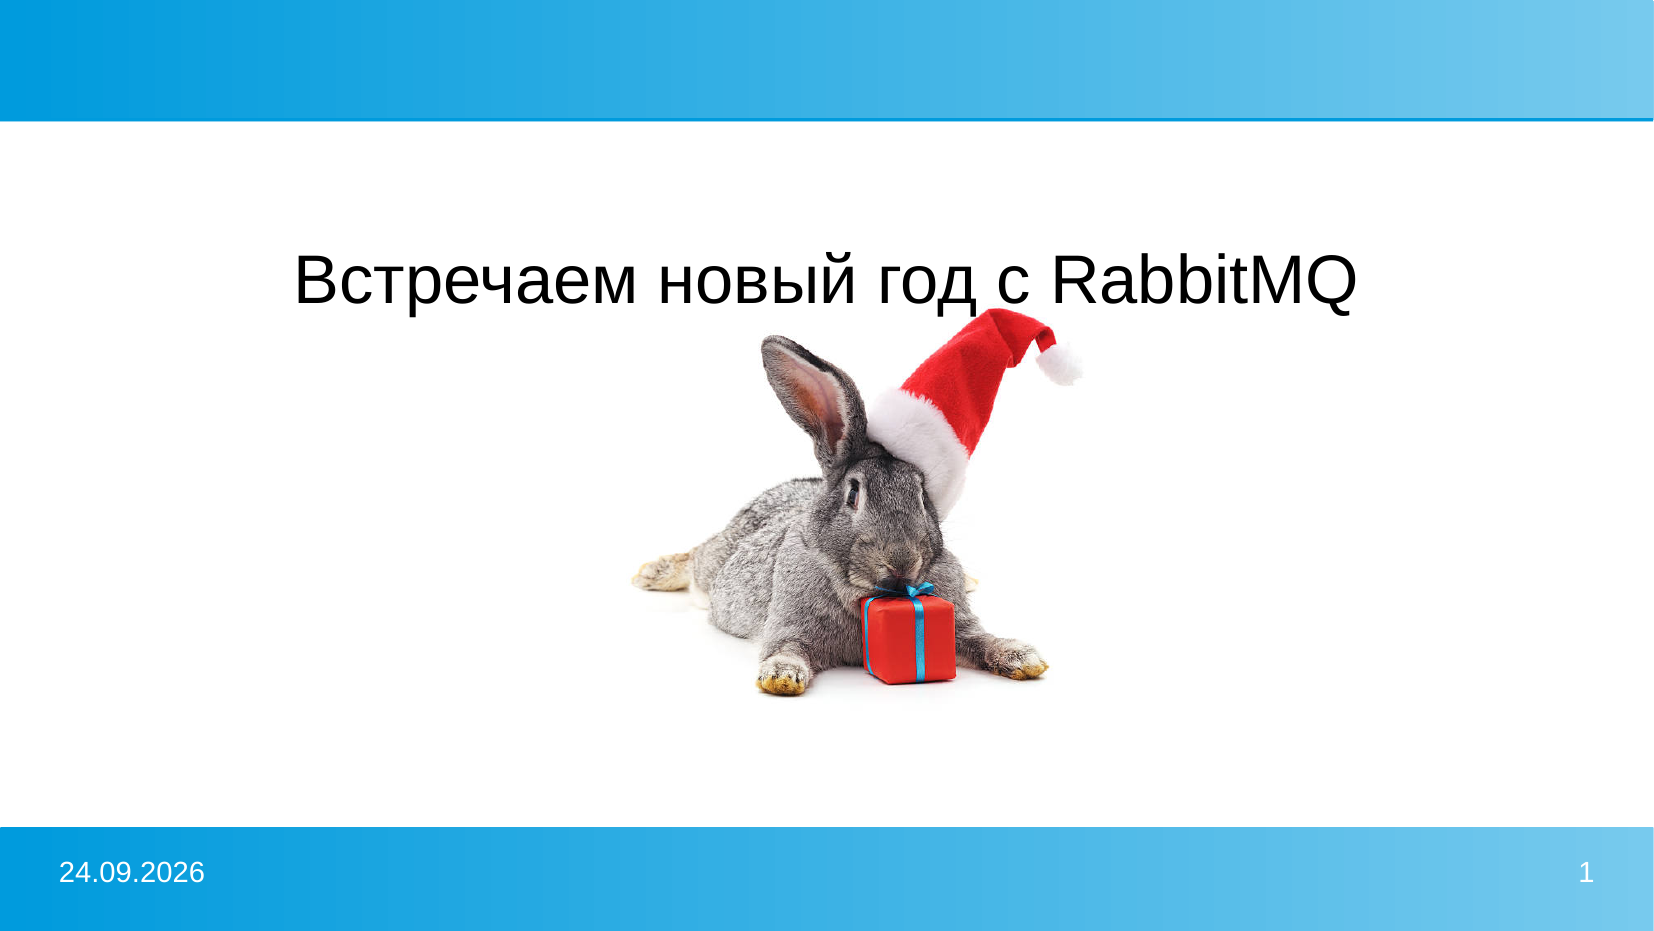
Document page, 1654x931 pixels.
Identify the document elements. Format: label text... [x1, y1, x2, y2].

title Встречаем новый год с RabbitMQ [88, 190, 1565, 369]
picture [606, 369, 1109, 730]
